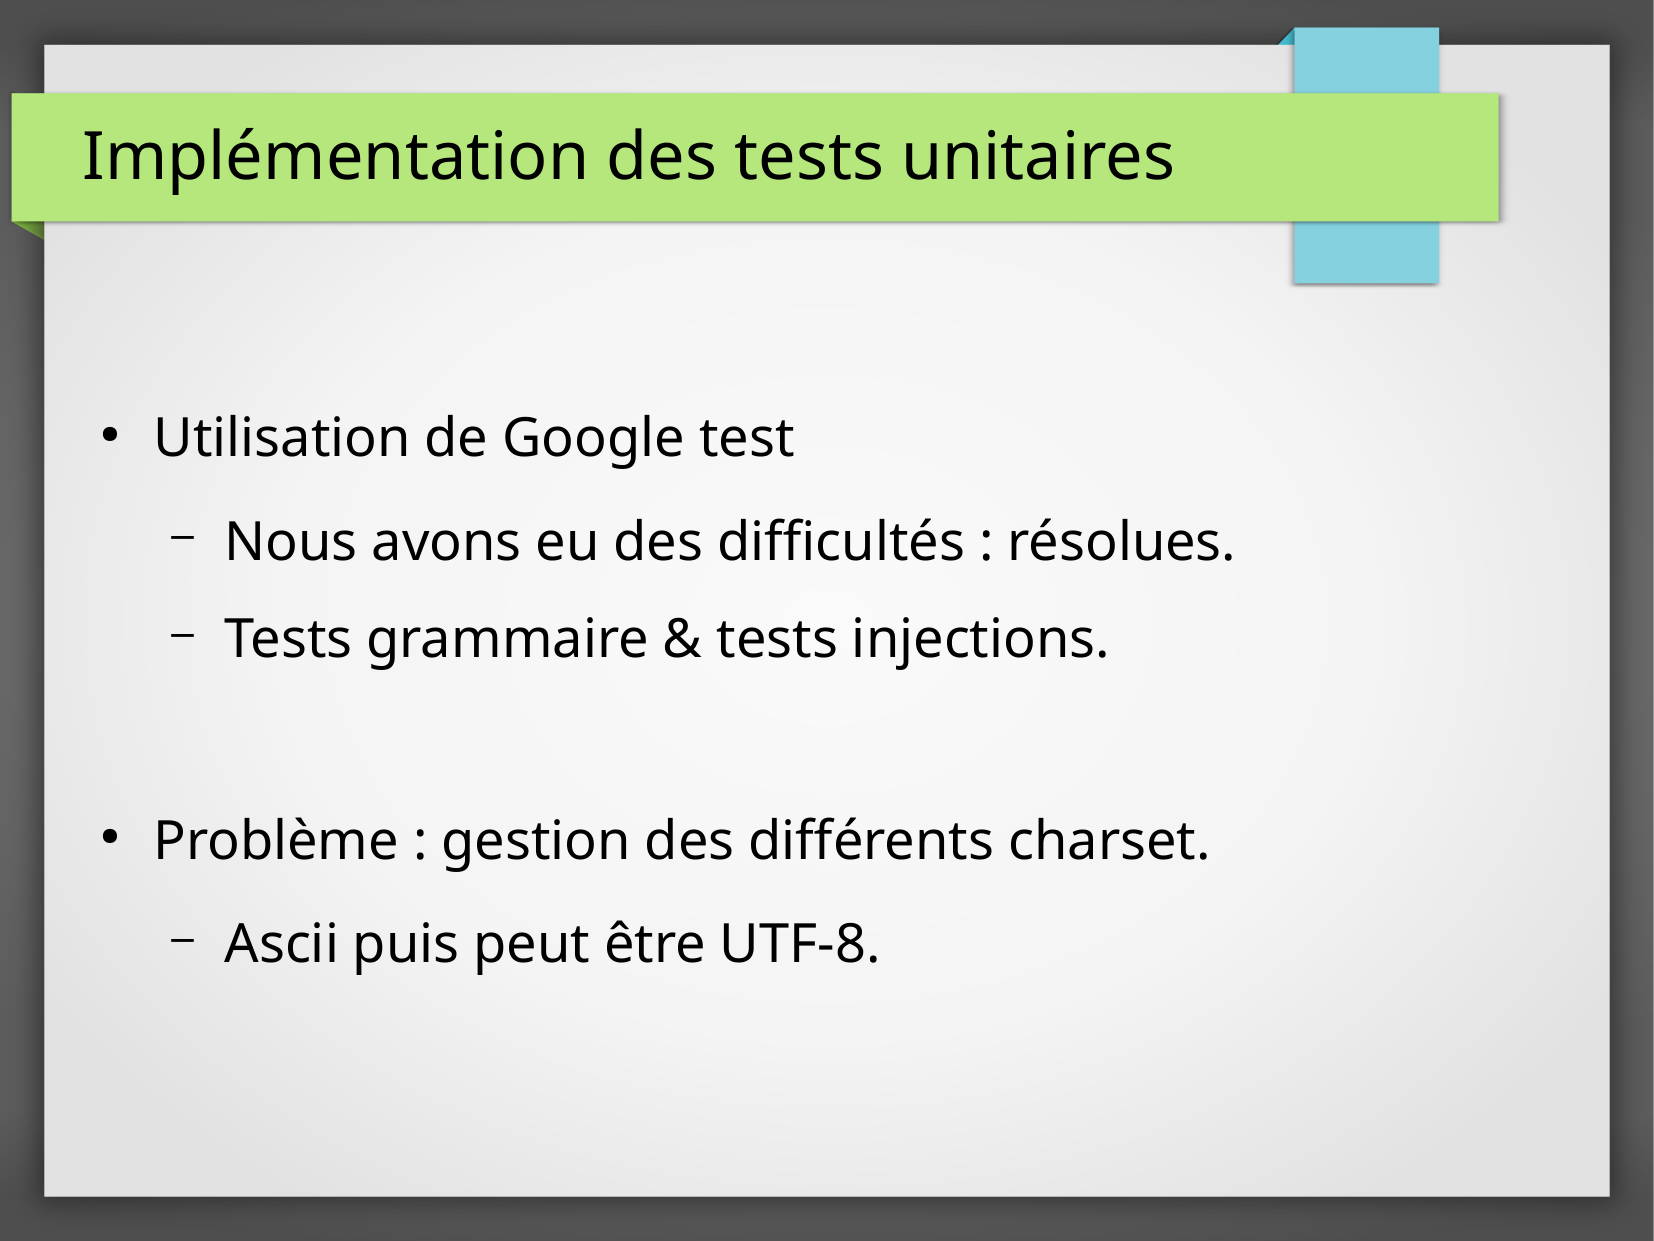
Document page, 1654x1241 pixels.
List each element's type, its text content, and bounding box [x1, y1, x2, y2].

title Implémentation des tests unitaires [82, 94, 1264, 213]
picture [0, 0, 1654, 1241]
list Utilisation de Google test Nous avons eu des difficultés : résolues. Tests grammaire & tests injections. Problème : gestion des différents charset. Ascii puis peut être UTF-8. [82, 295, 1571, 1015]
